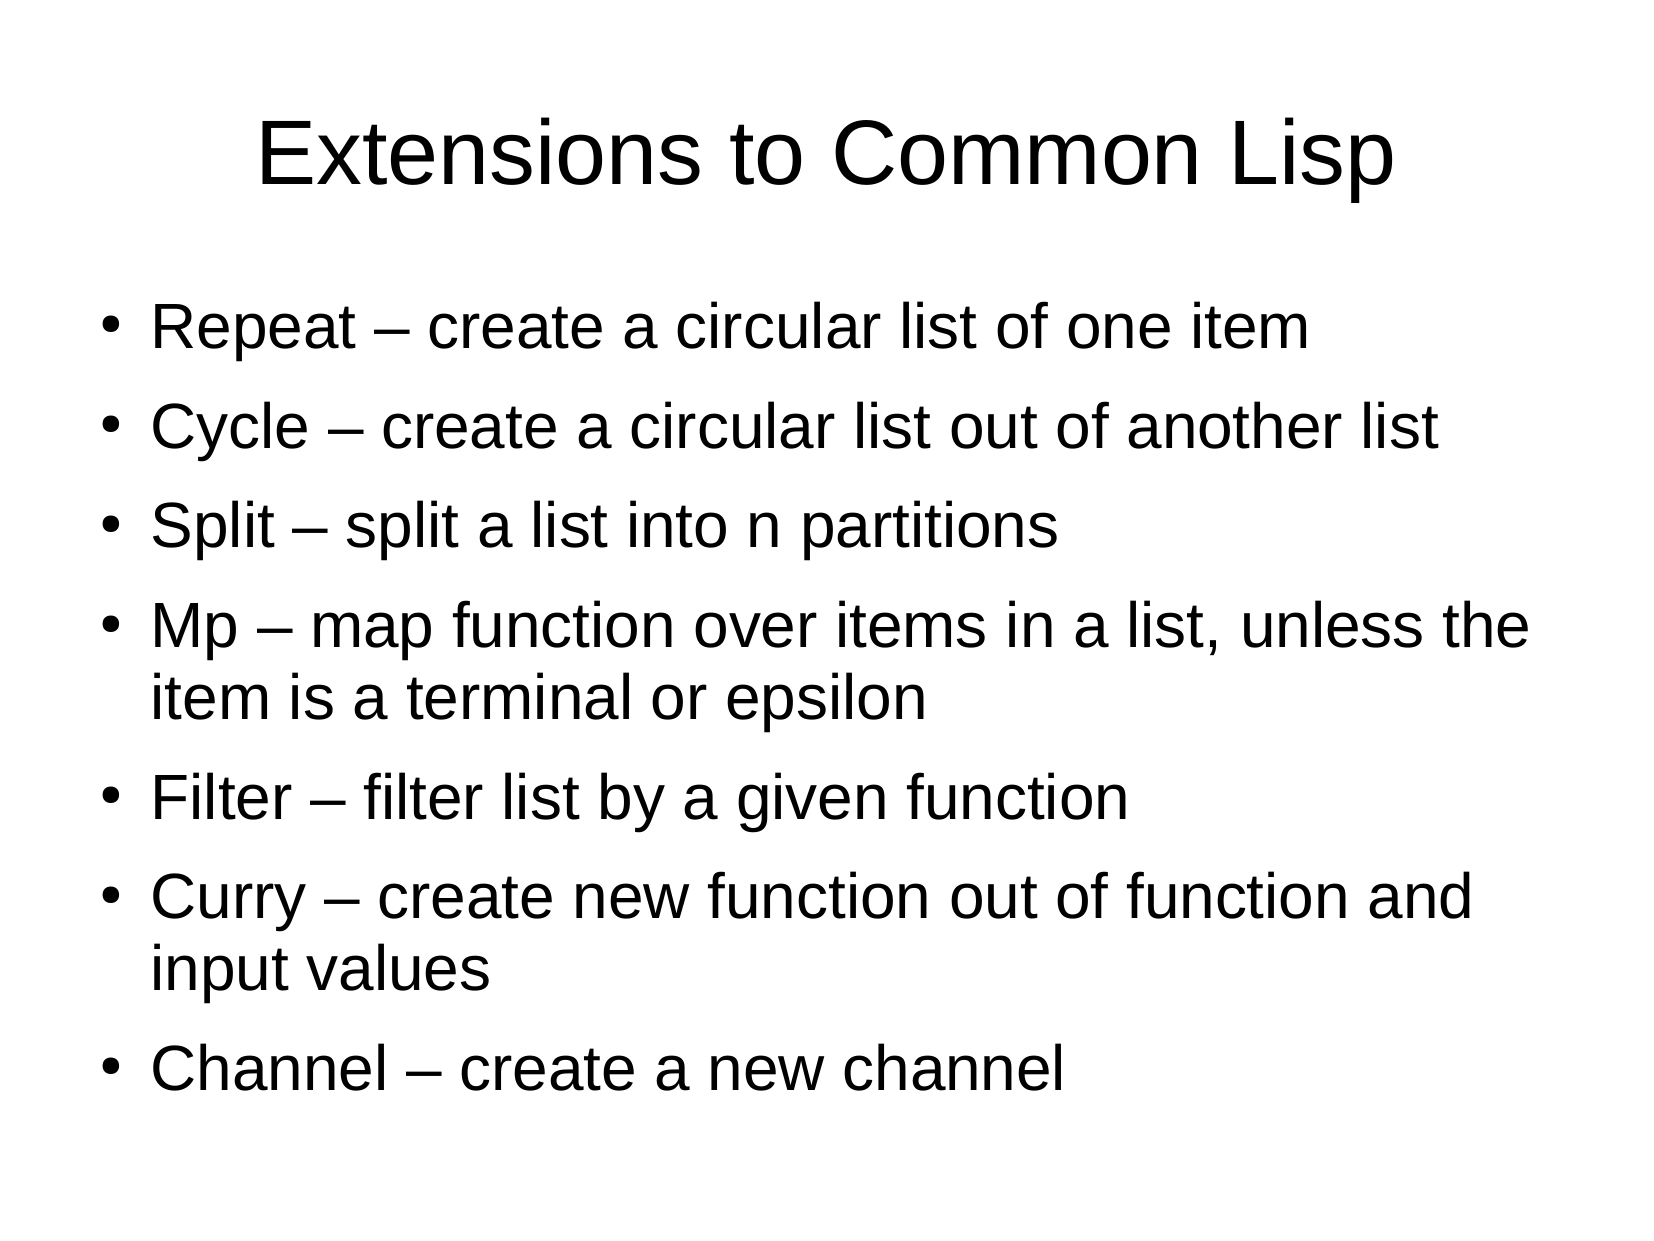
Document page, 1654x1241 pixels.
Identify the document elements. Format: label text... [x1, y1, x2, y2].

list Repeat – create a circular list of one item Cycle – create a circular list out of another list Split – split a list into n partitions Mp – map function over items in a list, unless the item is a terminal or epsilon Filter – filter list by a given function Curry – create new function out of function and input values Channel – create a new channel [82, 290, 1571, 1109]
title Extensions to Common Lisp [82, 56, 1571, 250]
